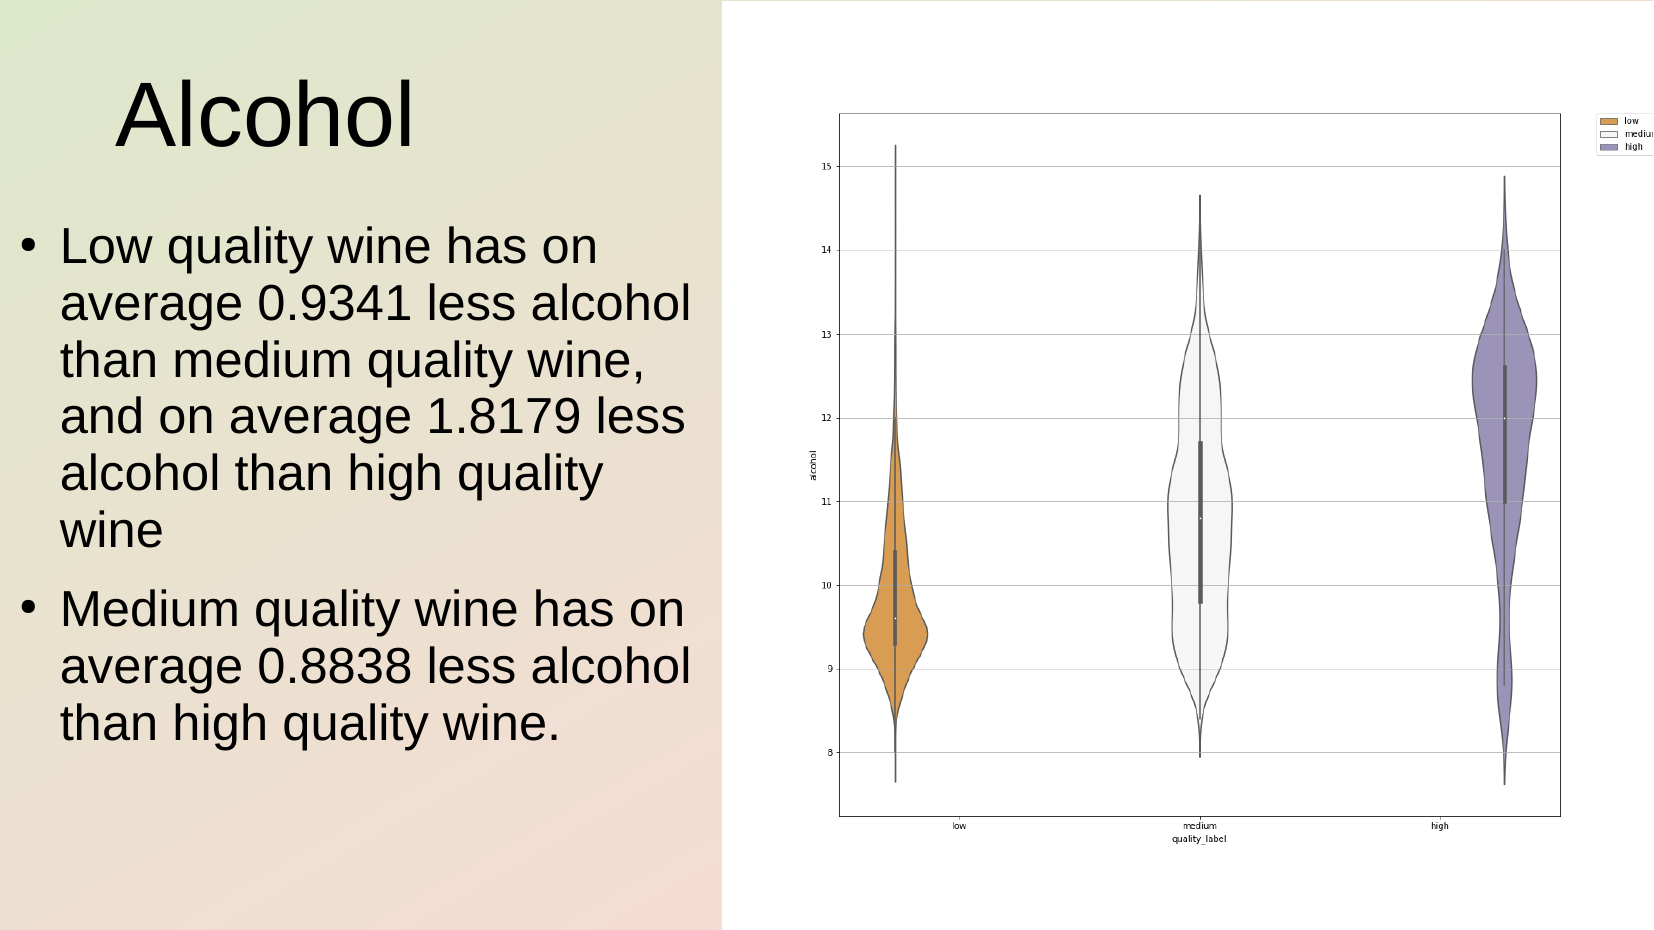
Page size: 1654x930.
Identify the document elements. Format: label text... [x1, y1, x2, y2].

picture [722, 1, 1653, 930]
title Alcohol [82, 37, 451, 193]
list Low quality wine has on average 0.9341 less alcohol than medium quality wine, and on average 1.8179 less alcohol than high quality wine Medium quality wine has on average 0.8838 less alcohol than high quality wine. [5, 217, 722, 757]
